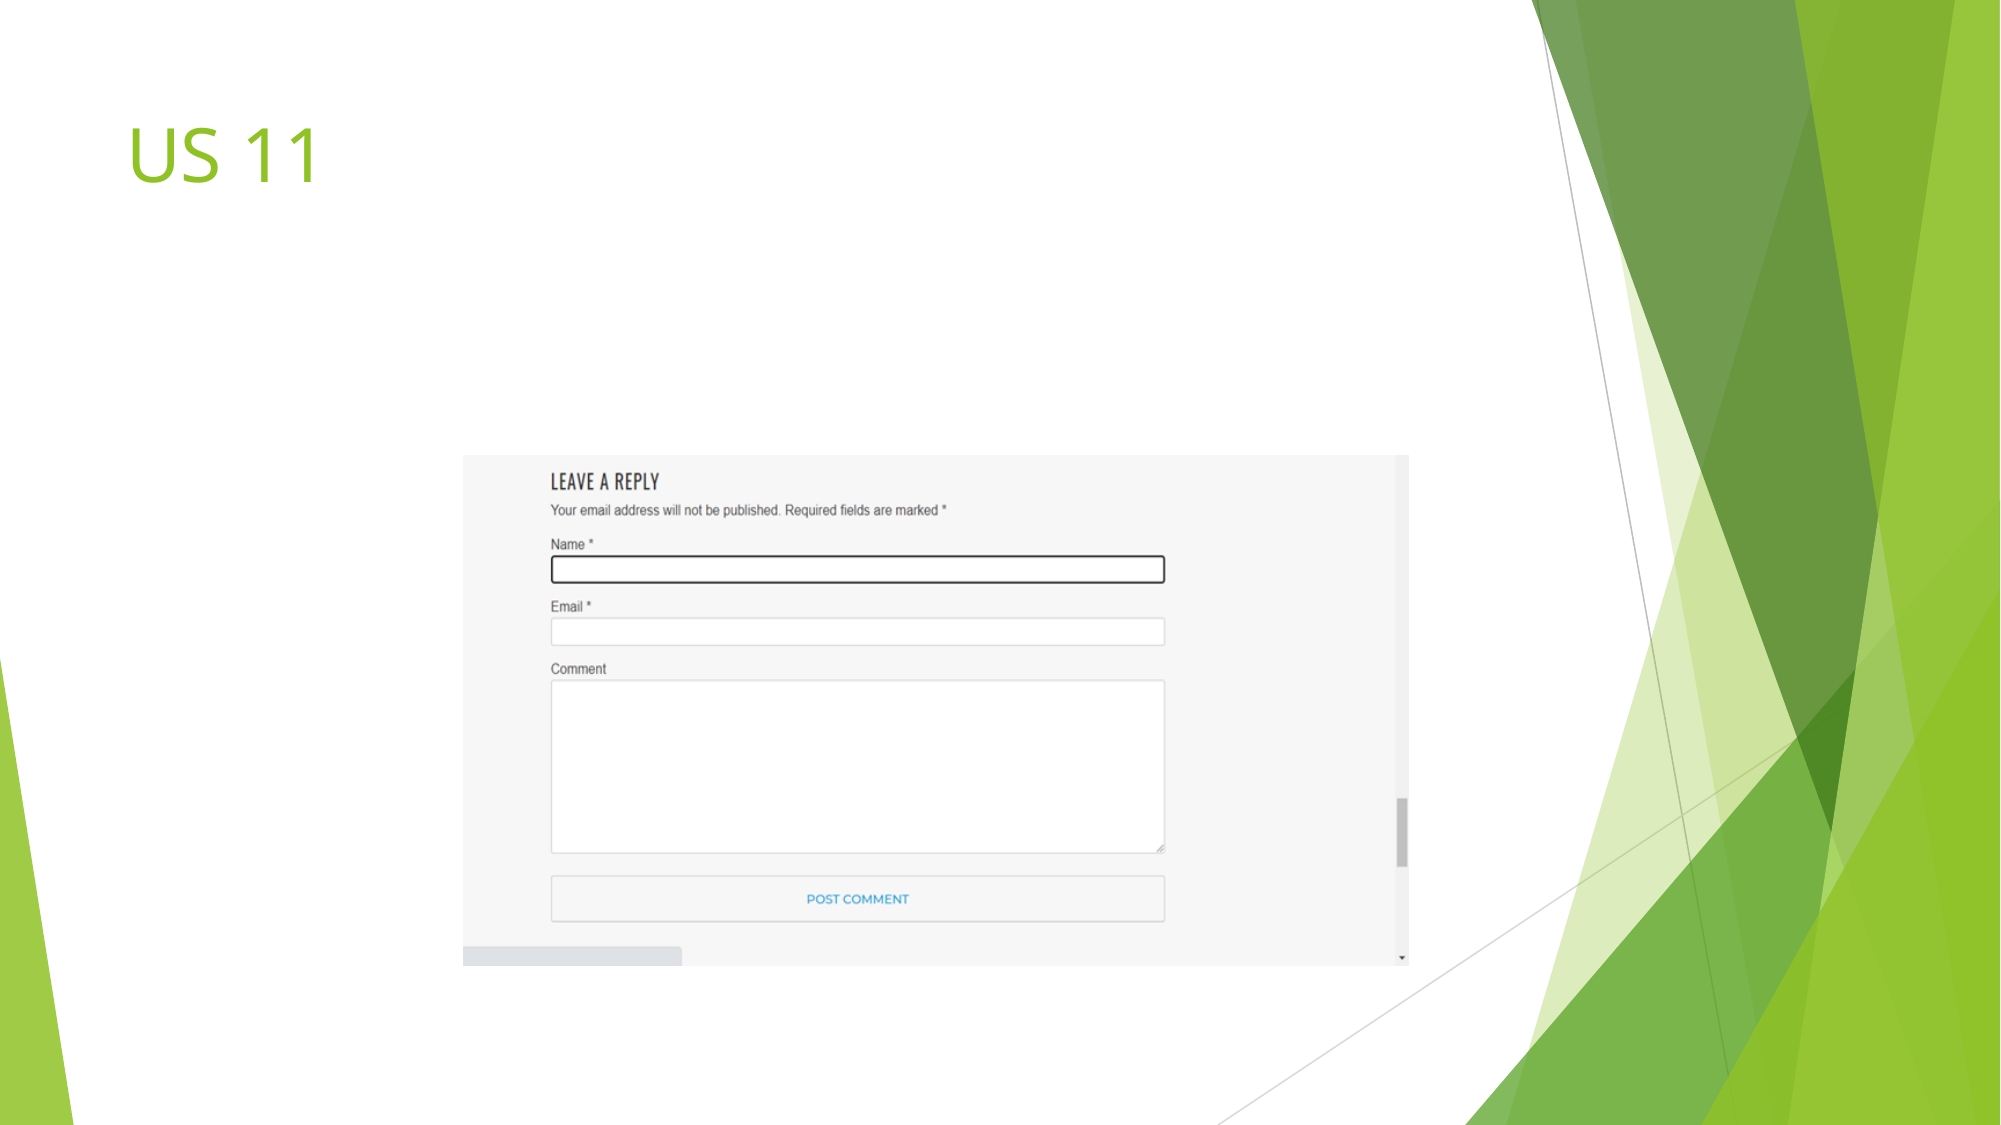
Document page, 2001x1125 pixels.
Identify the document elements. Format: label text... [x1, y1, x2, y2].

title US 11 [111, 99, 1522, 317]
picture [463, 455, 1409, 966]
